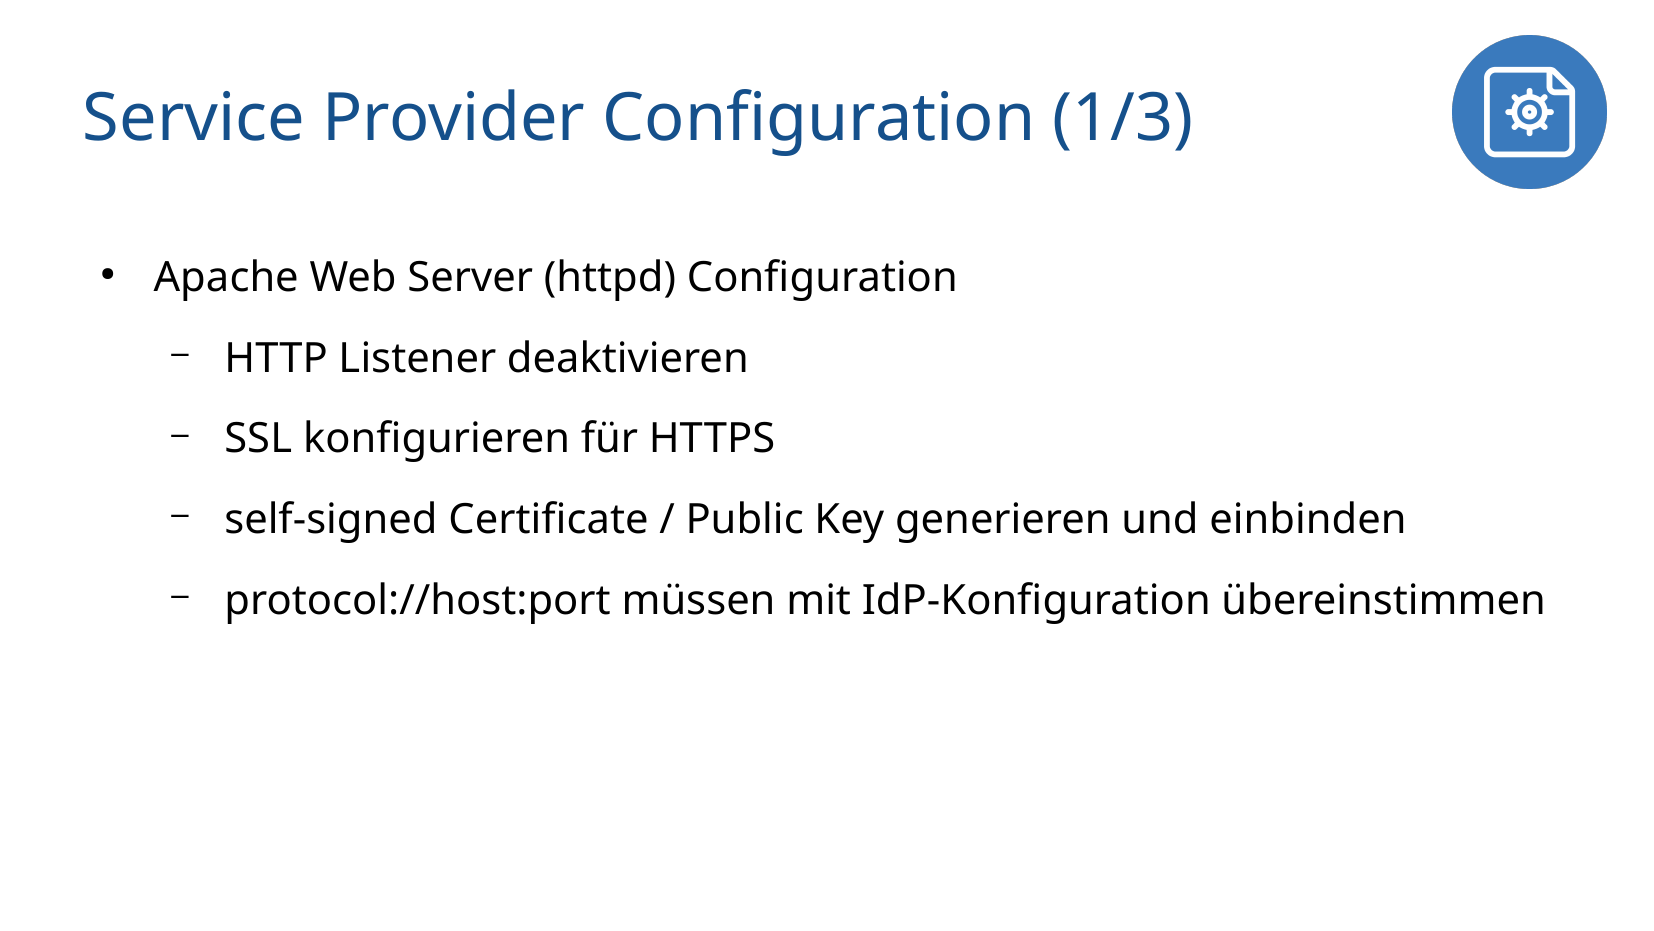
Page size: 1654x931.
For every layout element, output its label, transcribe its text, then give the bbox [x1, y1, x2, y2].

list Apache Web Server (httpd) Configuration HTTP Listener deaktivieren SSL konfigurieren für HTTPS self-signed Certificate / Public Key generieren und einbinden protocol://host:port müssen mit IdP-Konfiguration übereinstimmen [82, 247, 1571, 787]
title Service Provider Configuration (1/3) [82, 37, 1571, 193]
picture [1452, 35, 1607, 189]
